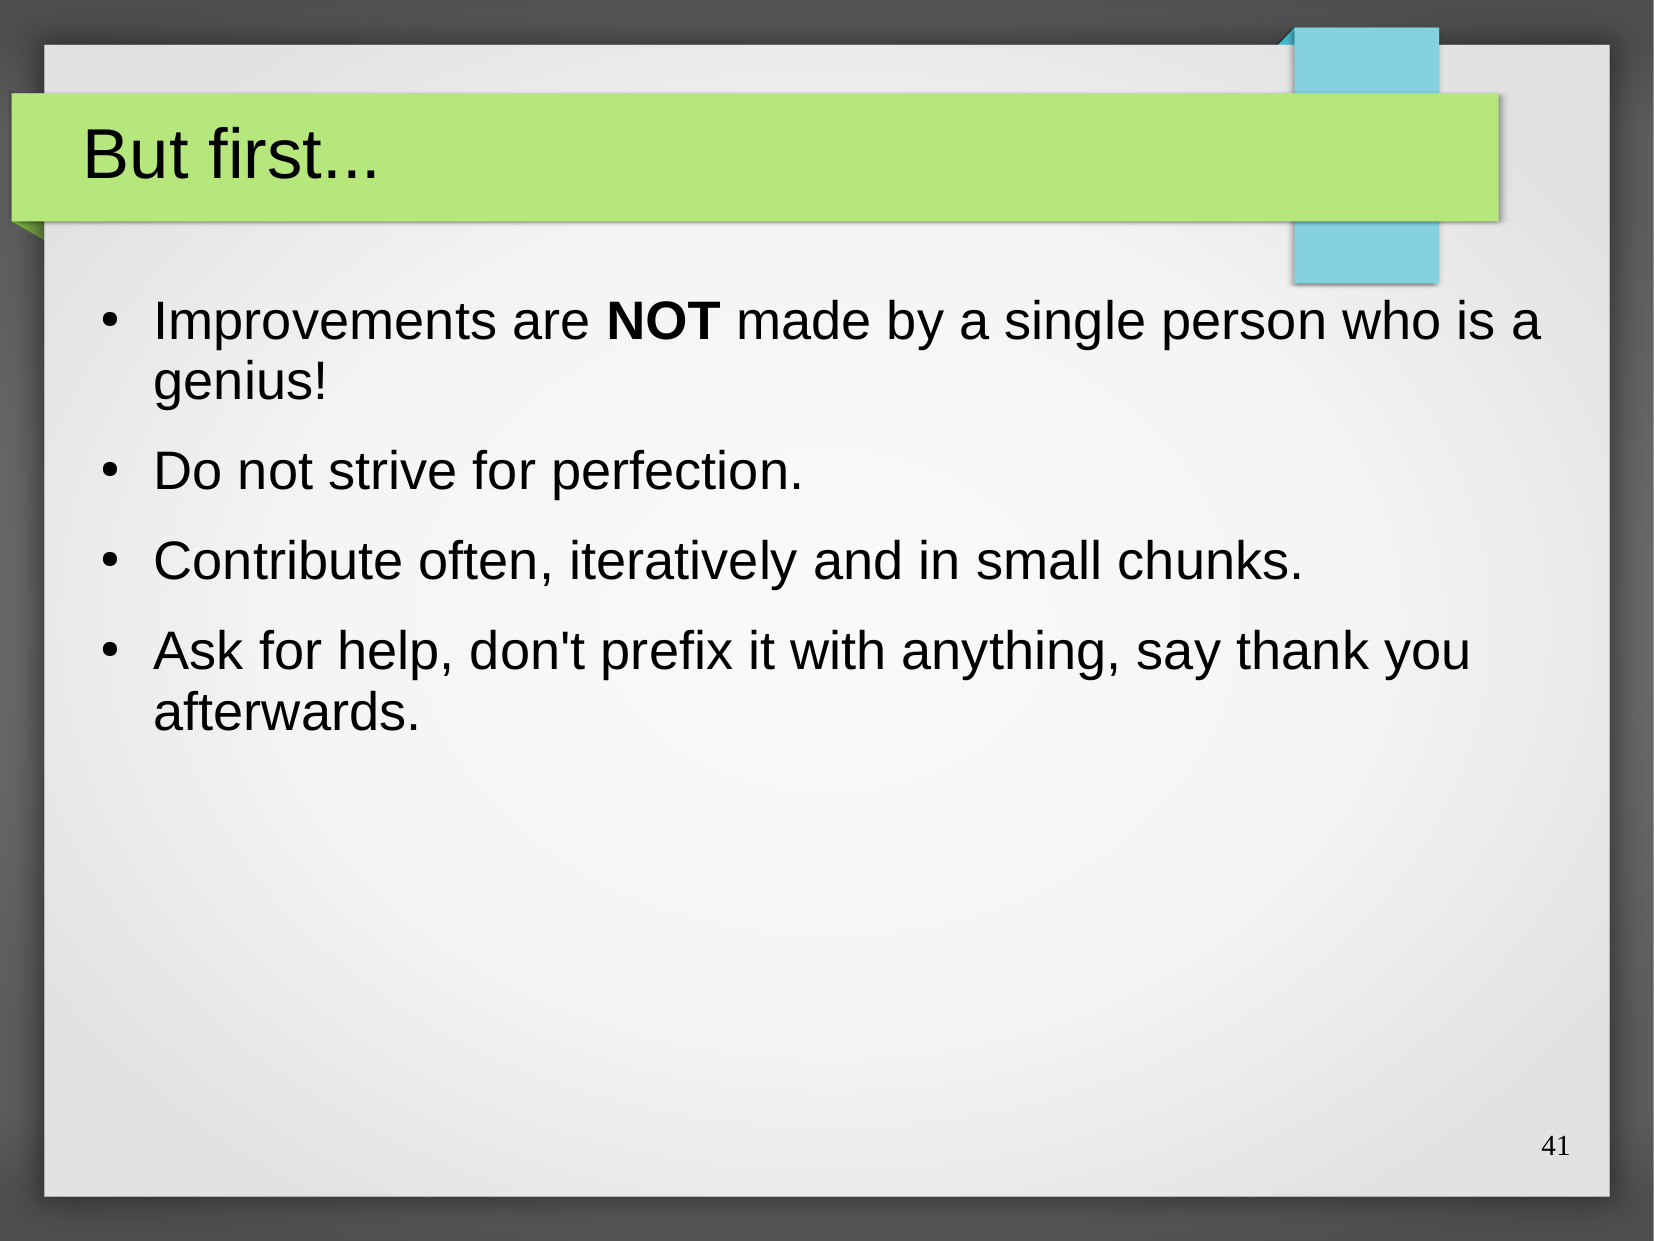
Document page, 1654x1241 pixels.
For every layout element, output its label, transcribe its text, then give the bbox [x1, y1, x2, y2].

title But first... [82, 94, 1264, 213]
list Improvements are NOT made by a single person who is a genius! Do not strive for perfection. Contribute often, iteratively and in small chunks. Ask for help, don't prefix it with anything, say thank you afterwards. [82, 290, 1571, 1010]
picture [0, 0, 1654, 1241]
